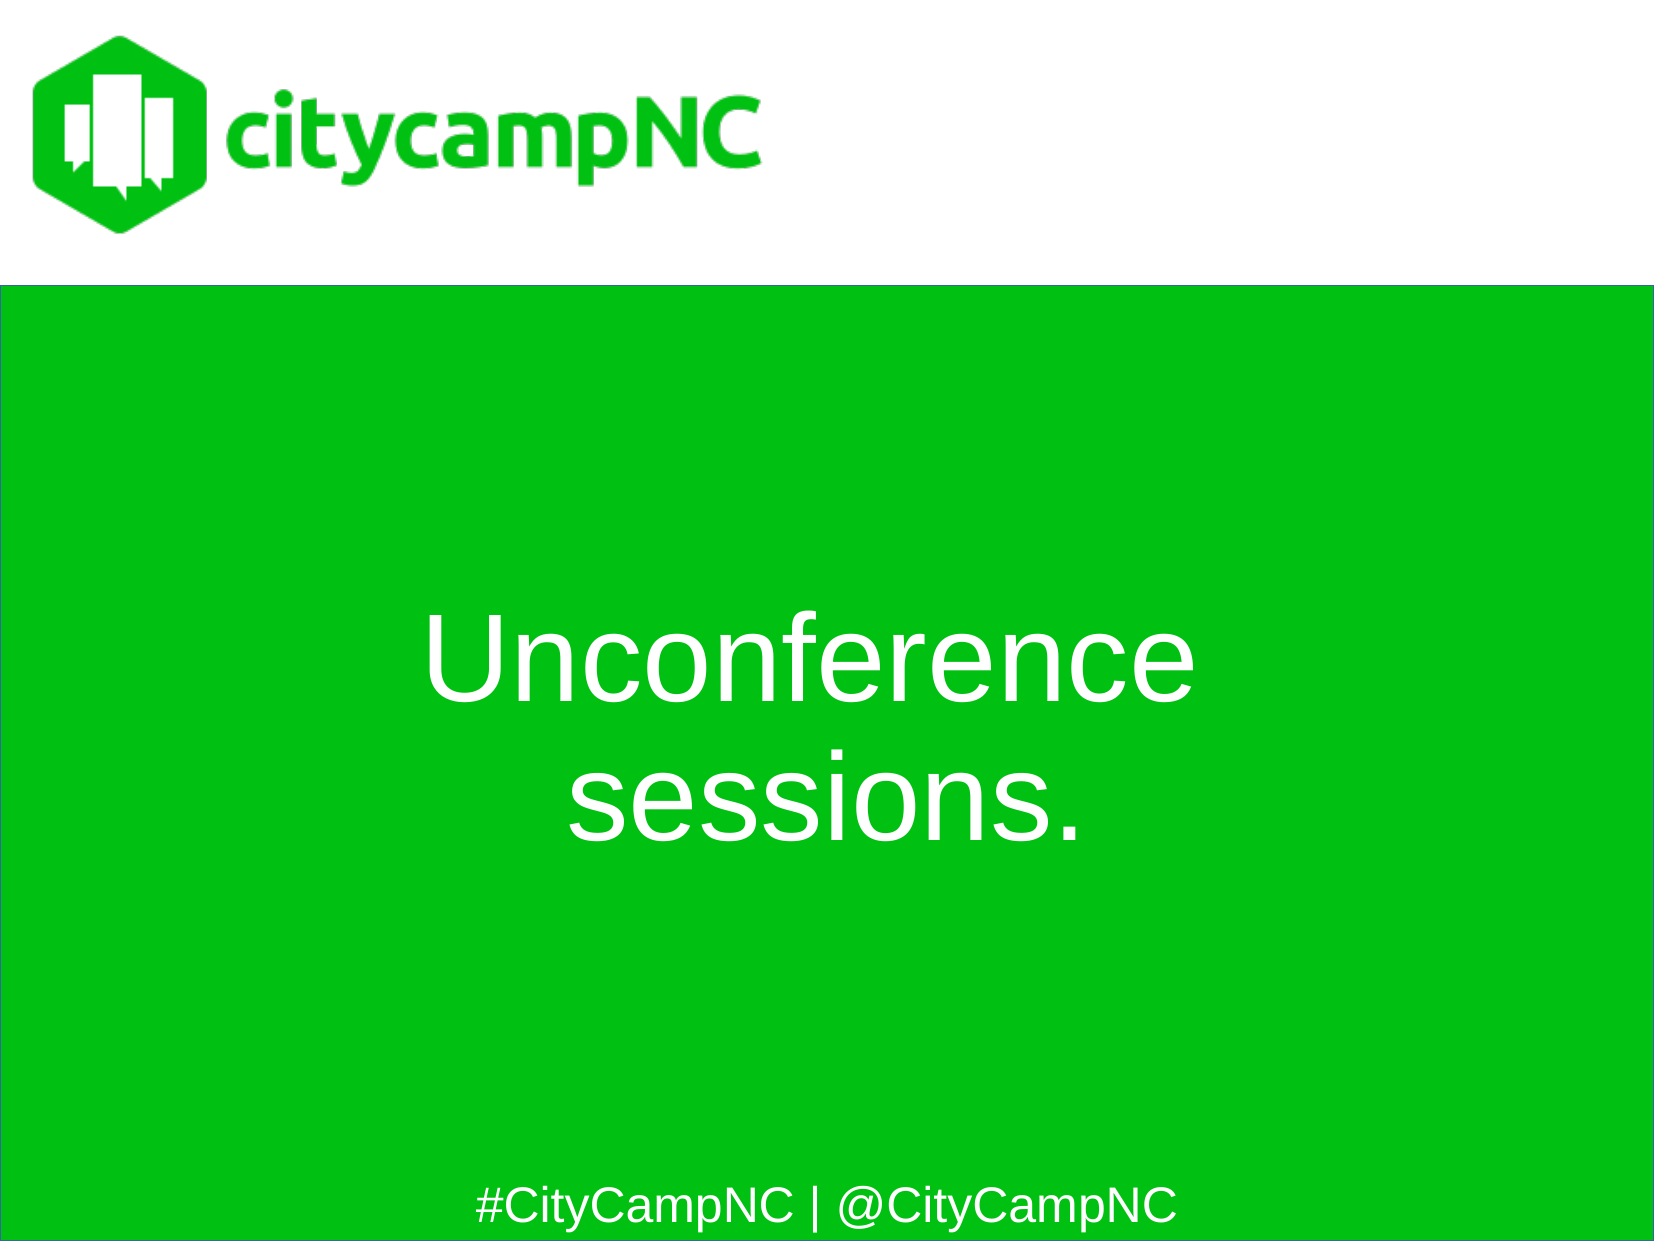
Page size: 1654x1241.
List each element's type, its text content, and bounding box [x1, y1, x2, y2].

picture [0, 3, 794, 267]
subtitle Unconference sessions. [79, 330, 1576, 1126]
